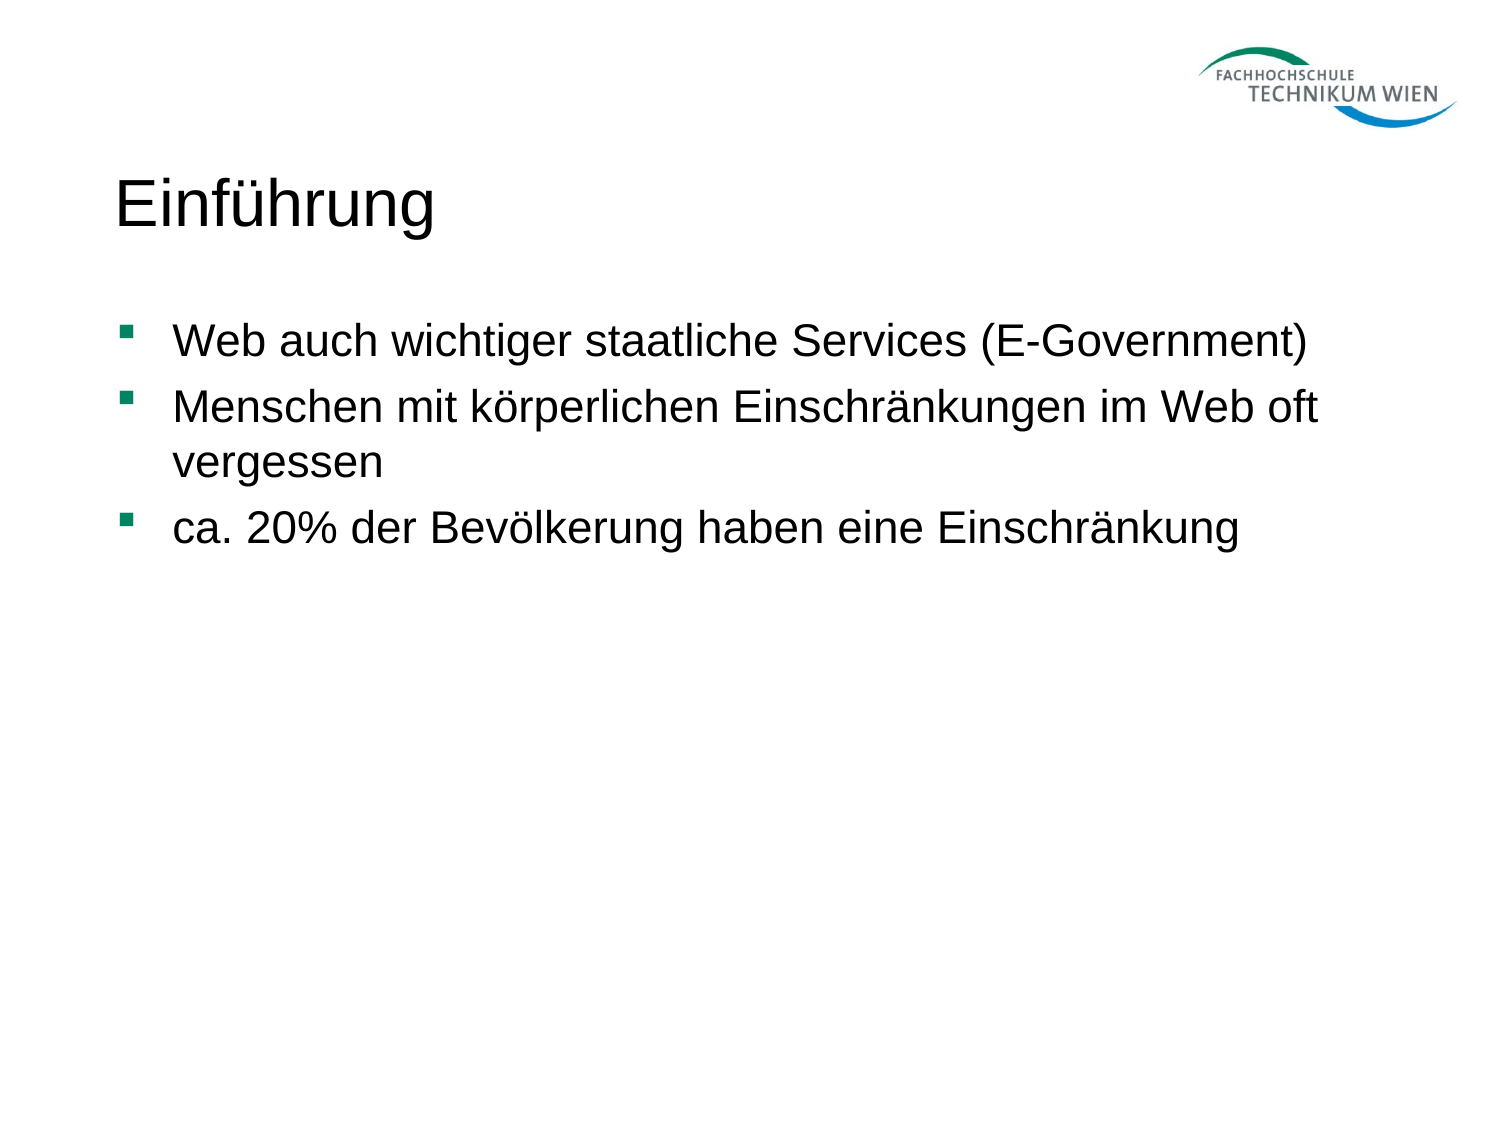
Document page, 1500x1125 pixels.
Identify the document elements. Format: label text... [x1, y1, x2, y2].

title Einführung [100, 148, 1388, 252]
picture [8, 0, 1500, 177]
list Web auch wichtiger staatliche Services (E-Government) Menschen mit körperlichen Einschränkungen im Web oft vergessen ca. 20% der Bevölkerung haben eine Einschränkung [101, 302, 1389, 956]
